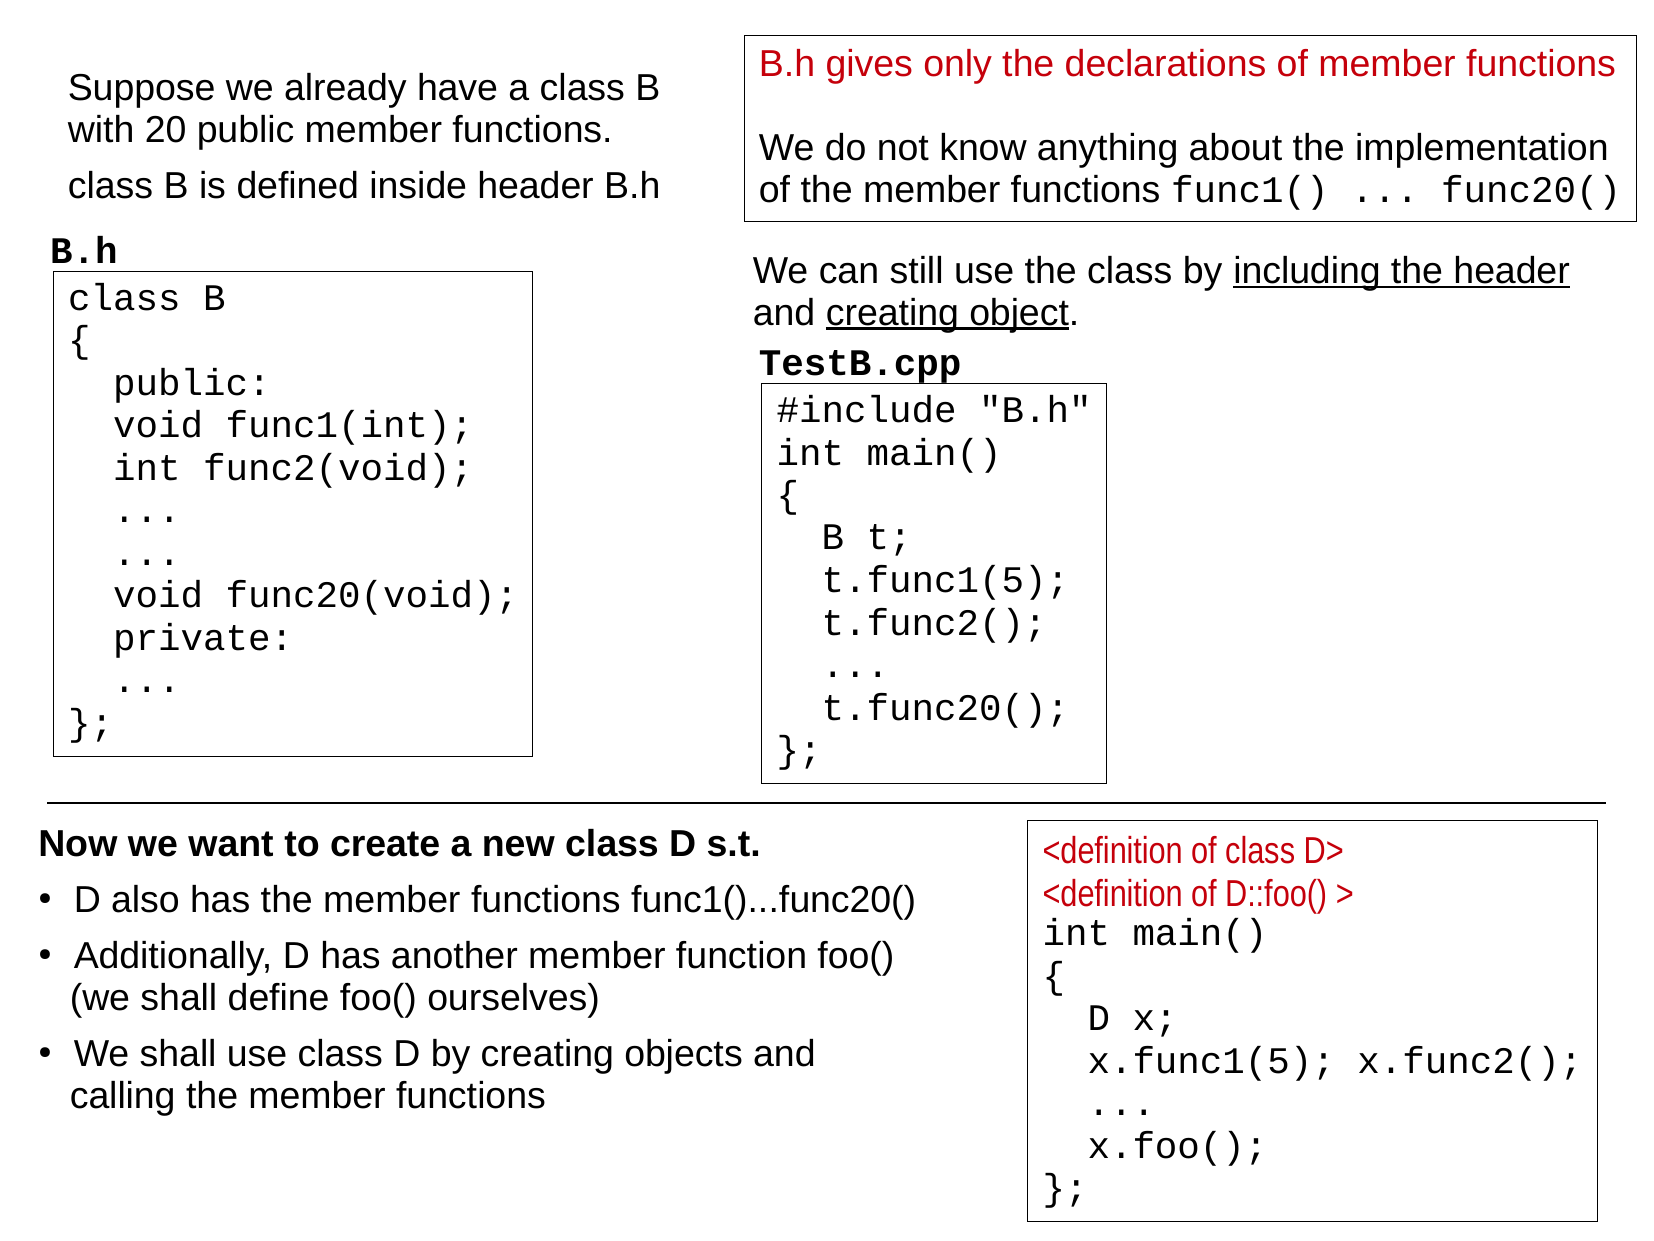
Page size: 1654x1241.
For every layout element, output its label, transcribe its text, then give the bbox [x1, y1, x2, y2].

text_box Now we want to create a new class D s.t. D also has the member functions func1()...func20() Additionally, D has another member function foo() (we shall define foo() ourselves) We shall use class D by creating objects and calling the member functions [23, 814, 932, 1125]
text_box class B { public: void func1(int); int func2(void); ... ... void func20(void); private: ... }; [53, 271, 533, 757]
text_box B.h [35, 224, 133, 282]
text_box #include "B.h" int main() { B t; t.func1(5); t.func2(); ... t.func20(); }; [761, 383, 1107, 784]
text_box We can still use the class by including the header and creating object. [738, 242, 1585, 341]
text_box TestB.cpp [744, 336, 977, 395]
text_box B.h gives only the declarations of member functions We do not know anything about the implementation of the member functions func1() ... func20() [744, 35, 1637, 222]
text_box <definition of class D> <definition of D::foo() > int main() { D x; x.func1(5); x.func2(); ... x.foo(); }; [1027, 820, 1598, 1222]
text_box Suppose we already have a class B with 20 public member functions. class B is defined inside header B.h [53, 59, 687, 215]
